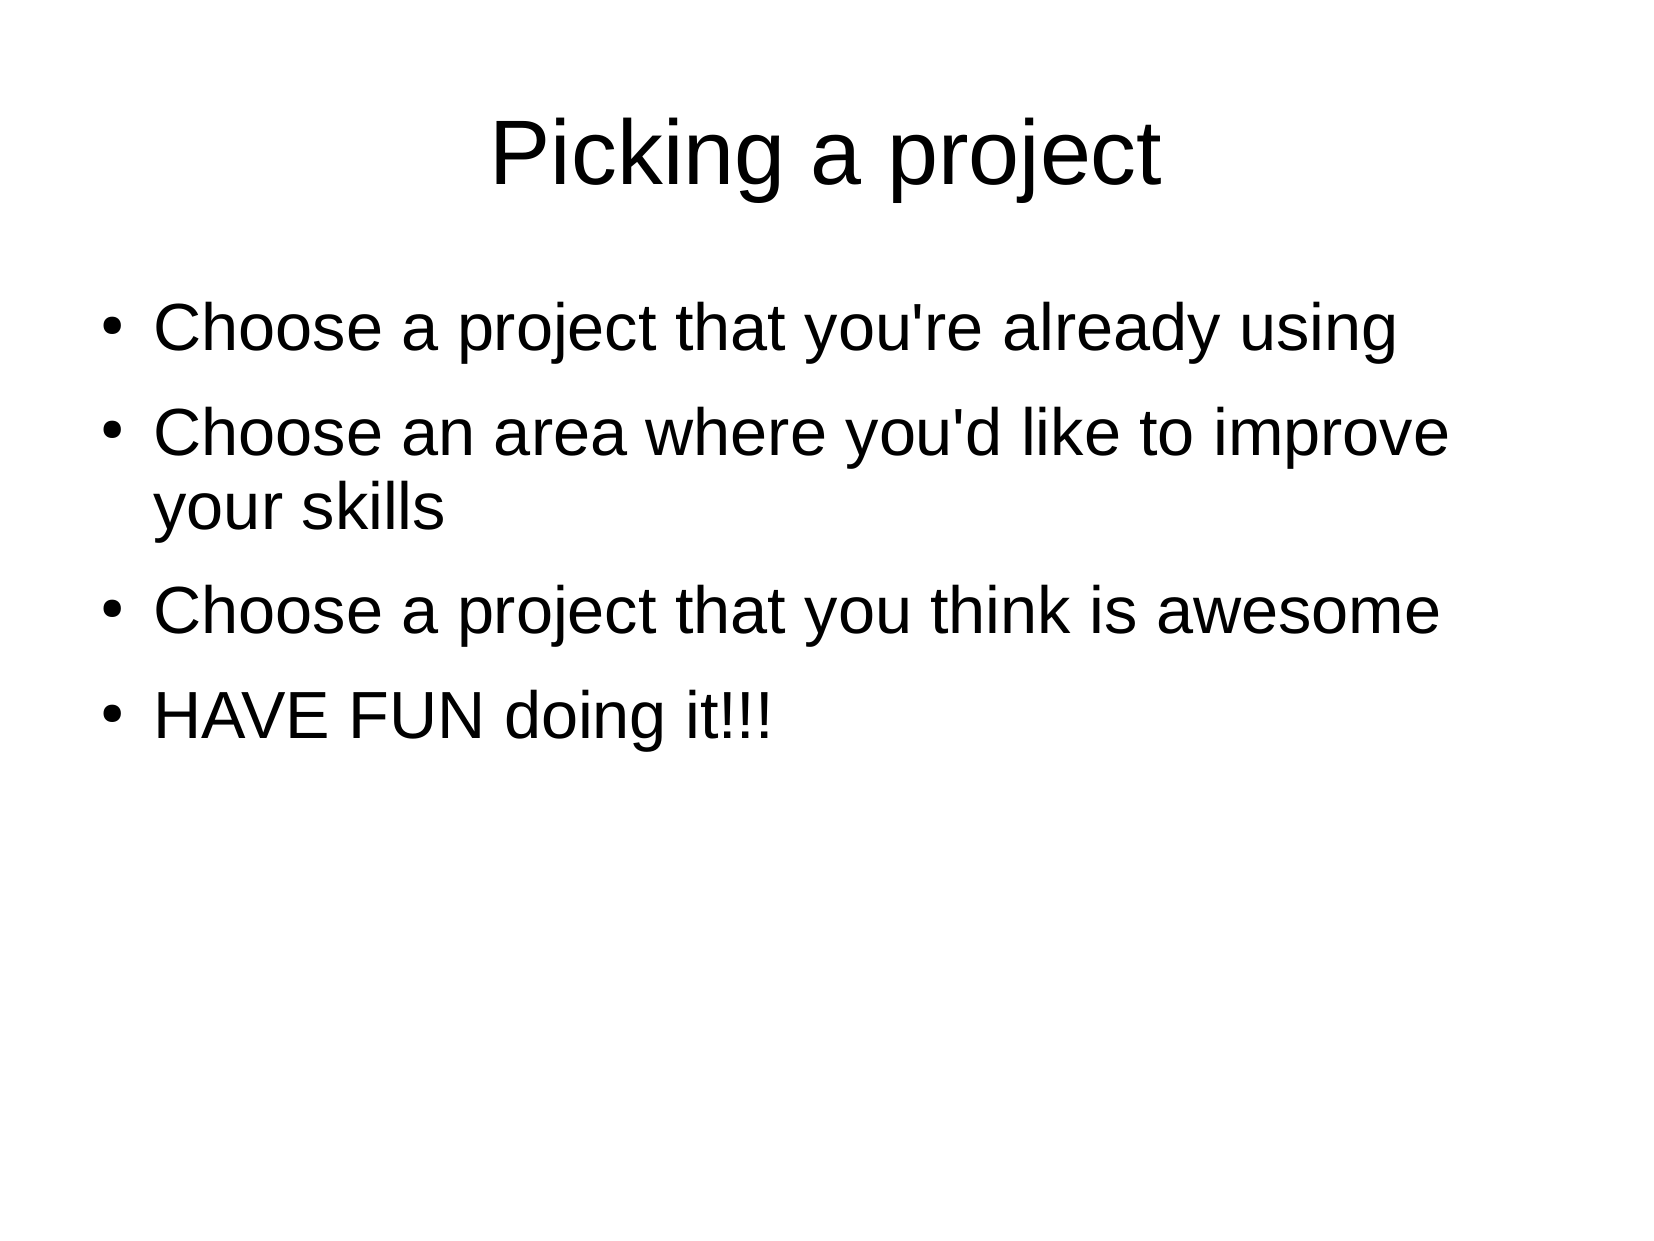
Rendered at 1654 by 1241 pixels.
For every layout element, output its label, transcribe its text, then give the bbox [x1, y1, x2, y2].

title Picking a project [82, 49, 1571, 257]
list Choose a project that you're already using Choose an area where you'd like to improve your skills Choose a project that you think is awesome HAVE FUN doing it!!! [82, 290, 1571, 1010]
